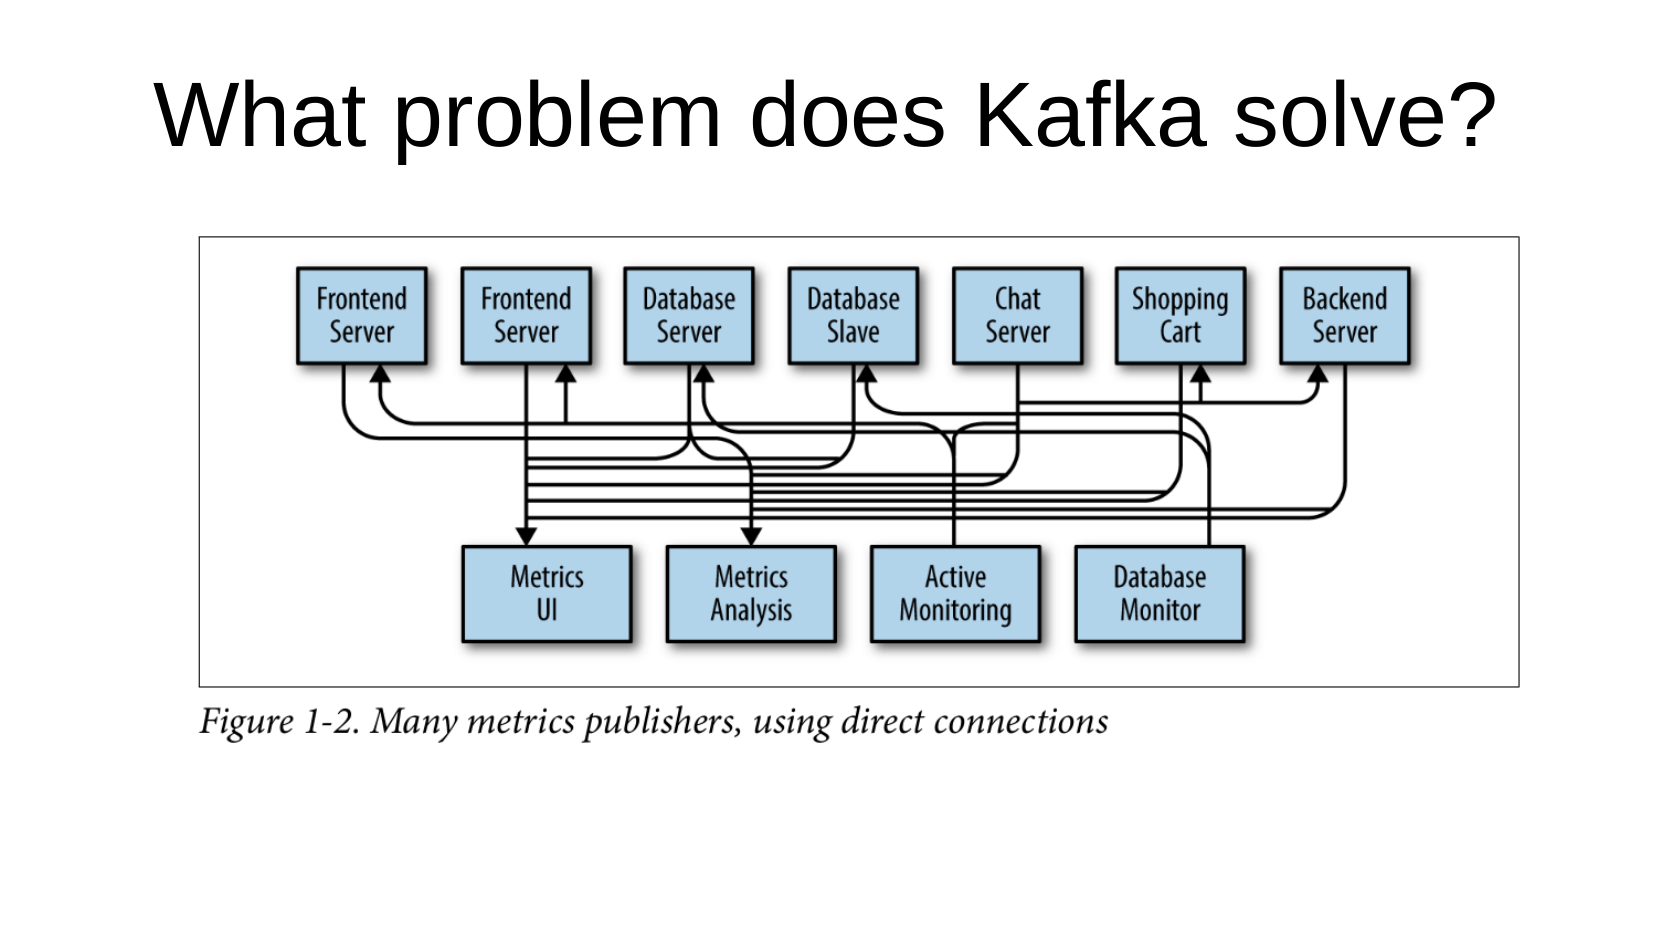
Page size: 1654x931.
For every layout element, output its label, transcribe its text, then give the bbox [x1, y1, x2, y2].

picture [180, 222, 1534, 766]
title What problem does Kafka solve? [82, 37, 1571, 193]
